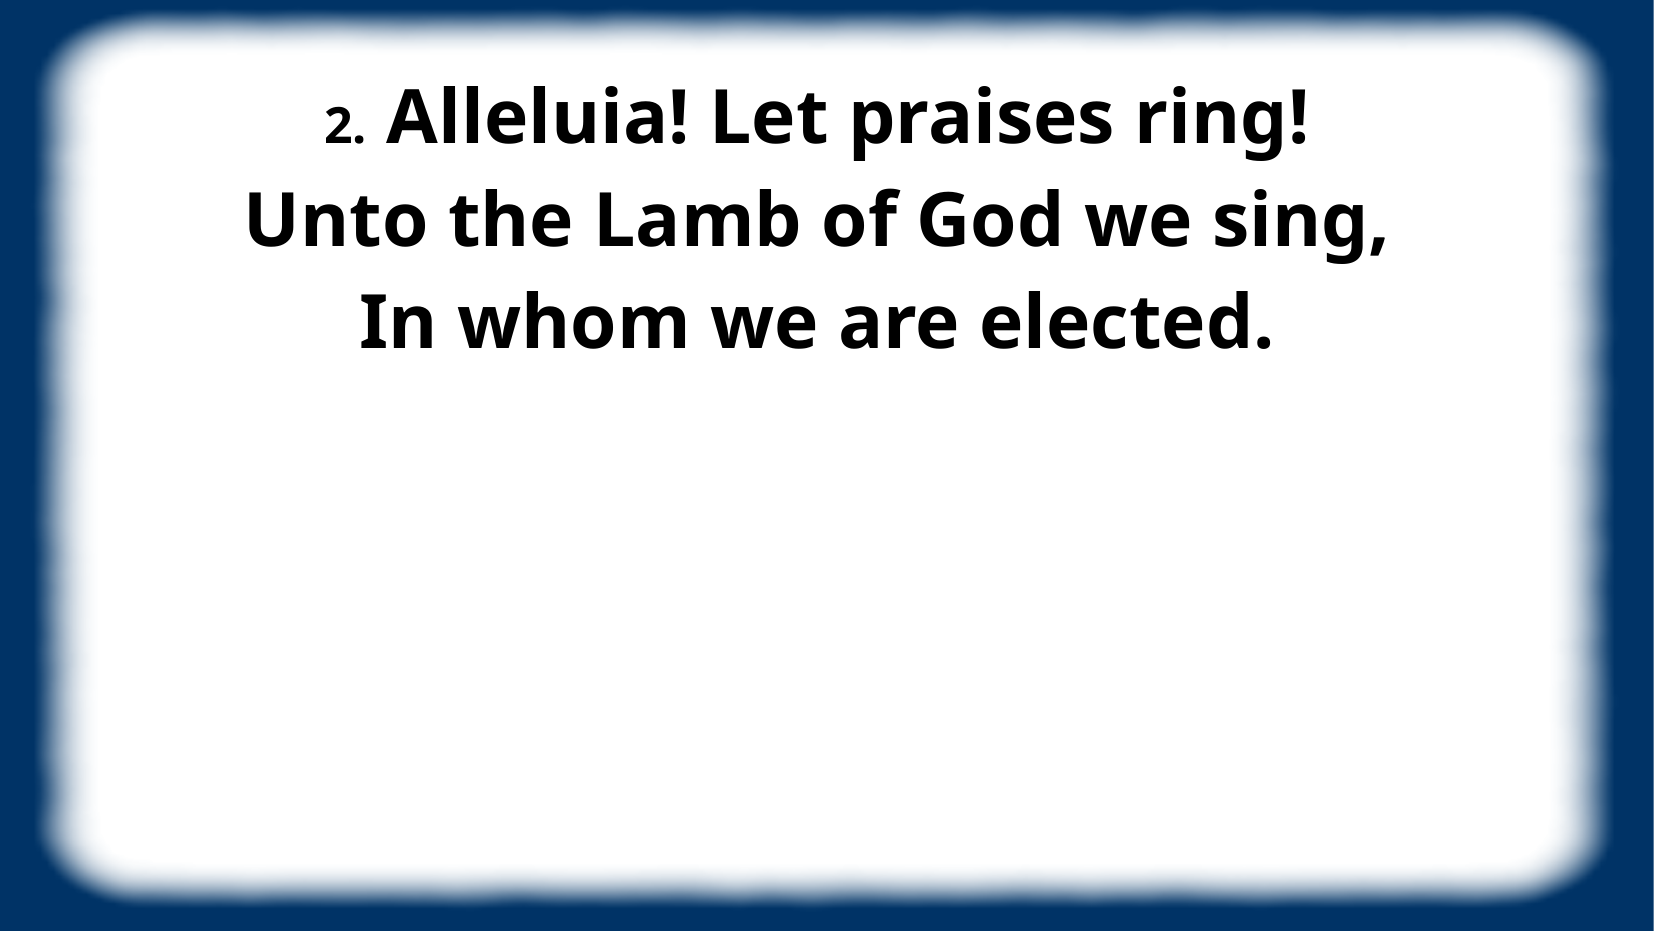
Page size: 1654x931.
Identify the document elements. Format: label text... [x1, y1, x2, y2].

picture [0, 0, 1654, 931]
text_box 2. Alleluia! Let praises ring! Unto the Lamb of God we sing, In whom we are elected. [90, 56, 1546, 376]
